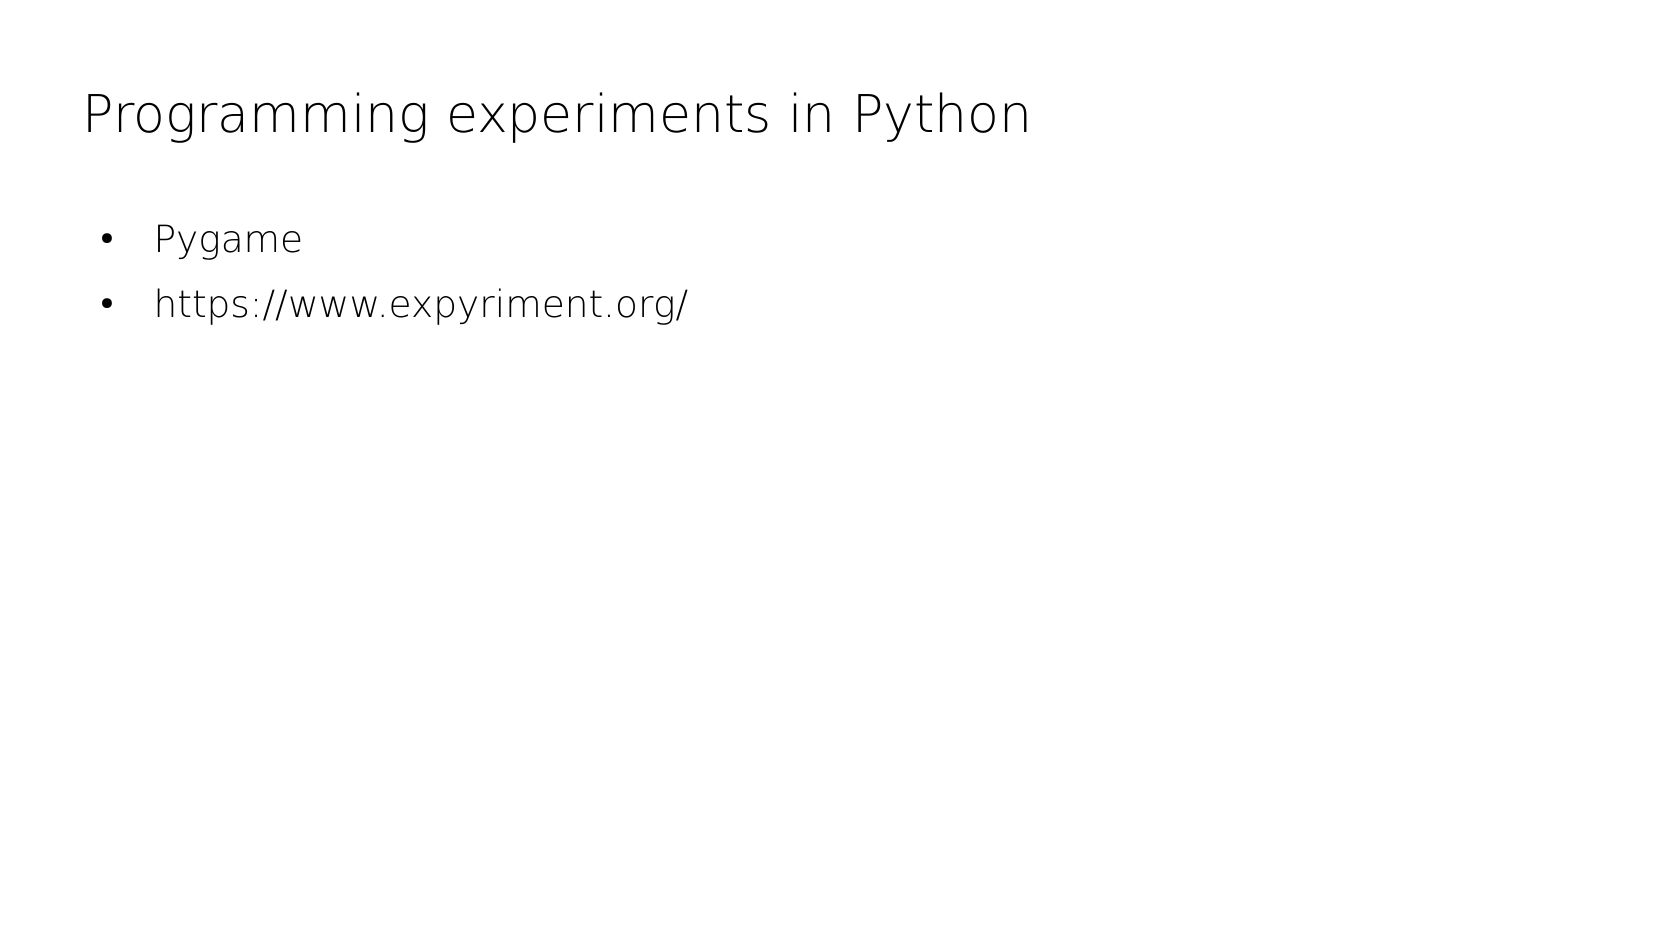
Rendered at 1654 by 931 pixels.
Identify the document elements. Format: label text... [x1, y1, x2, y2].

title Programming experiments in Python [82, 37, 1571, 193]
list Pygame https://www.expyriment.org/ [82, 217, 1571, 758]
